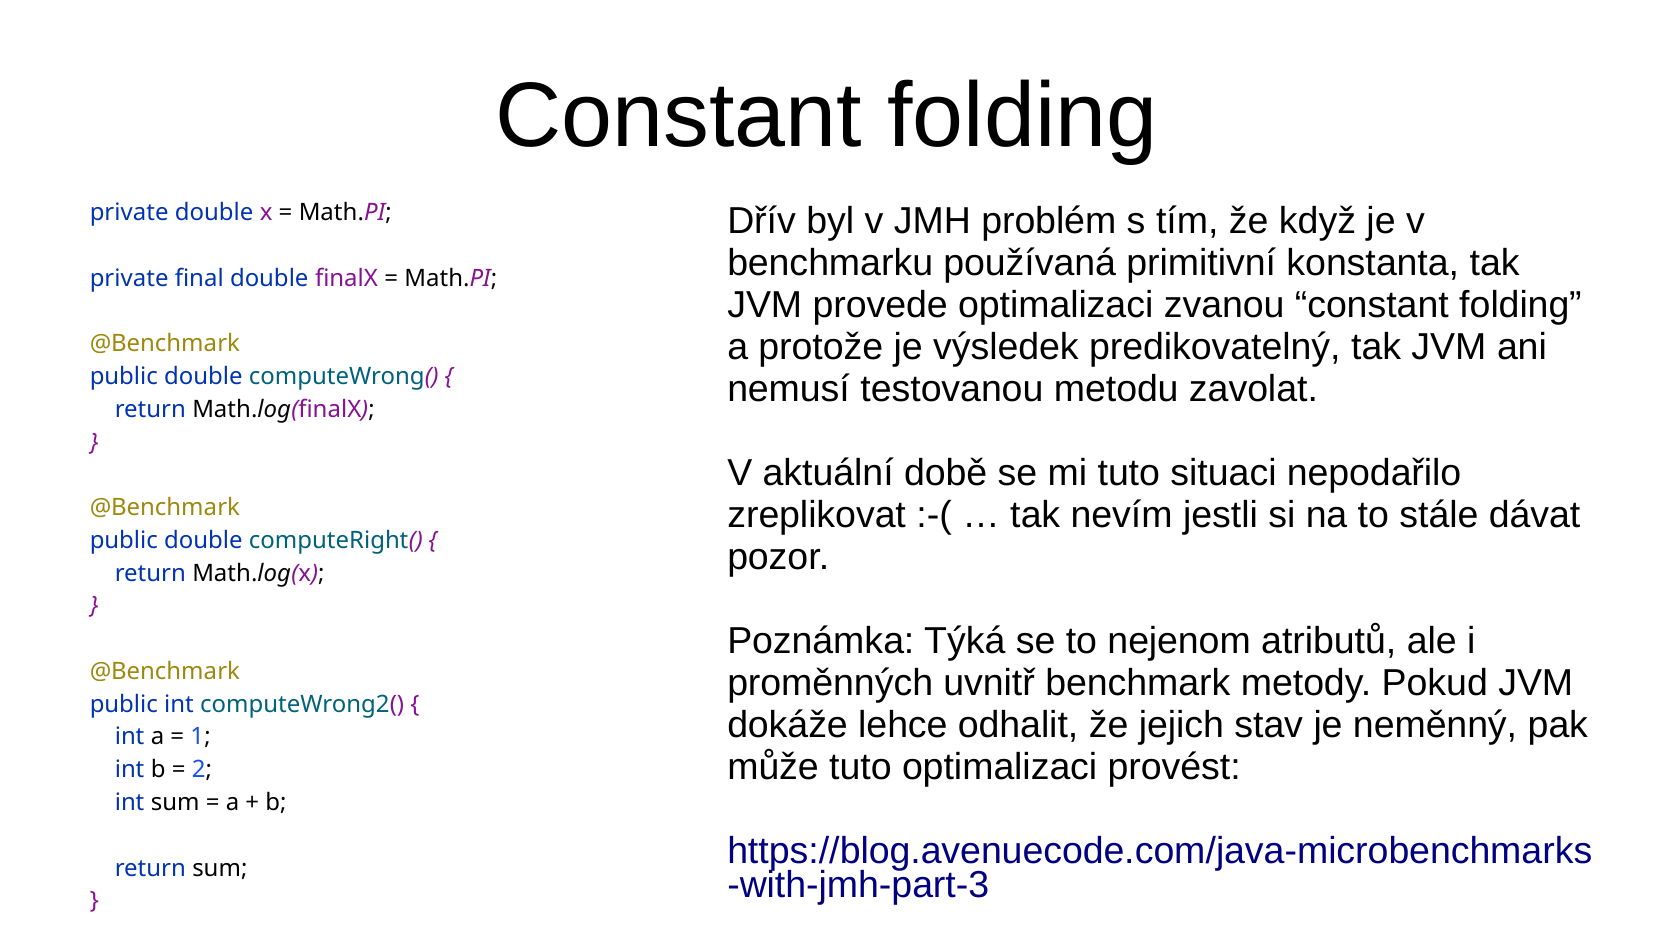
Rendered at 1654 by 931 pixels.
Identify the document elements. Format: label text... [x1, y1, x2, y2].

text_box private double x = Math.PI; private final double finalX = Math.PI; @Benchmark public double computeWrong() { return Math.log(finalX); } @Benchmark public double computeRight() { return Math.log(x); } @Benchmark public int computeWrong2() { int a = 1; int b = 2; int sum = a + b; return sum; } [75, 187, 656, 803]
text_box Dřív byl v JMH problém s tím, že když je v benchmarku používaná primitivní konstanta, tak JVM provede optimalizaci zvanou “constant folding” a protože je výsledek predikovatelný, tak JVM ani nemusí testovanou metodu zavolat. V aktuální době se mi tuto situaci nepodařilo zreplikovat :-( … tak nevím jestli si na to stále dávat pozor. Poznámka: Týká se to nejenom atributů, ale i proměnných uvnitř benchmark metody. Pokud JVM dokáže lehce odhalit, že jejich stav je neměnný, pak může tuto optimalizaci provést: https://blog.avenuecode.com/java-microbenchmarks-with-jmh-part-3 [712, 192, 1613, 879]
title Constant folding [82, 37, 1571, 193]
